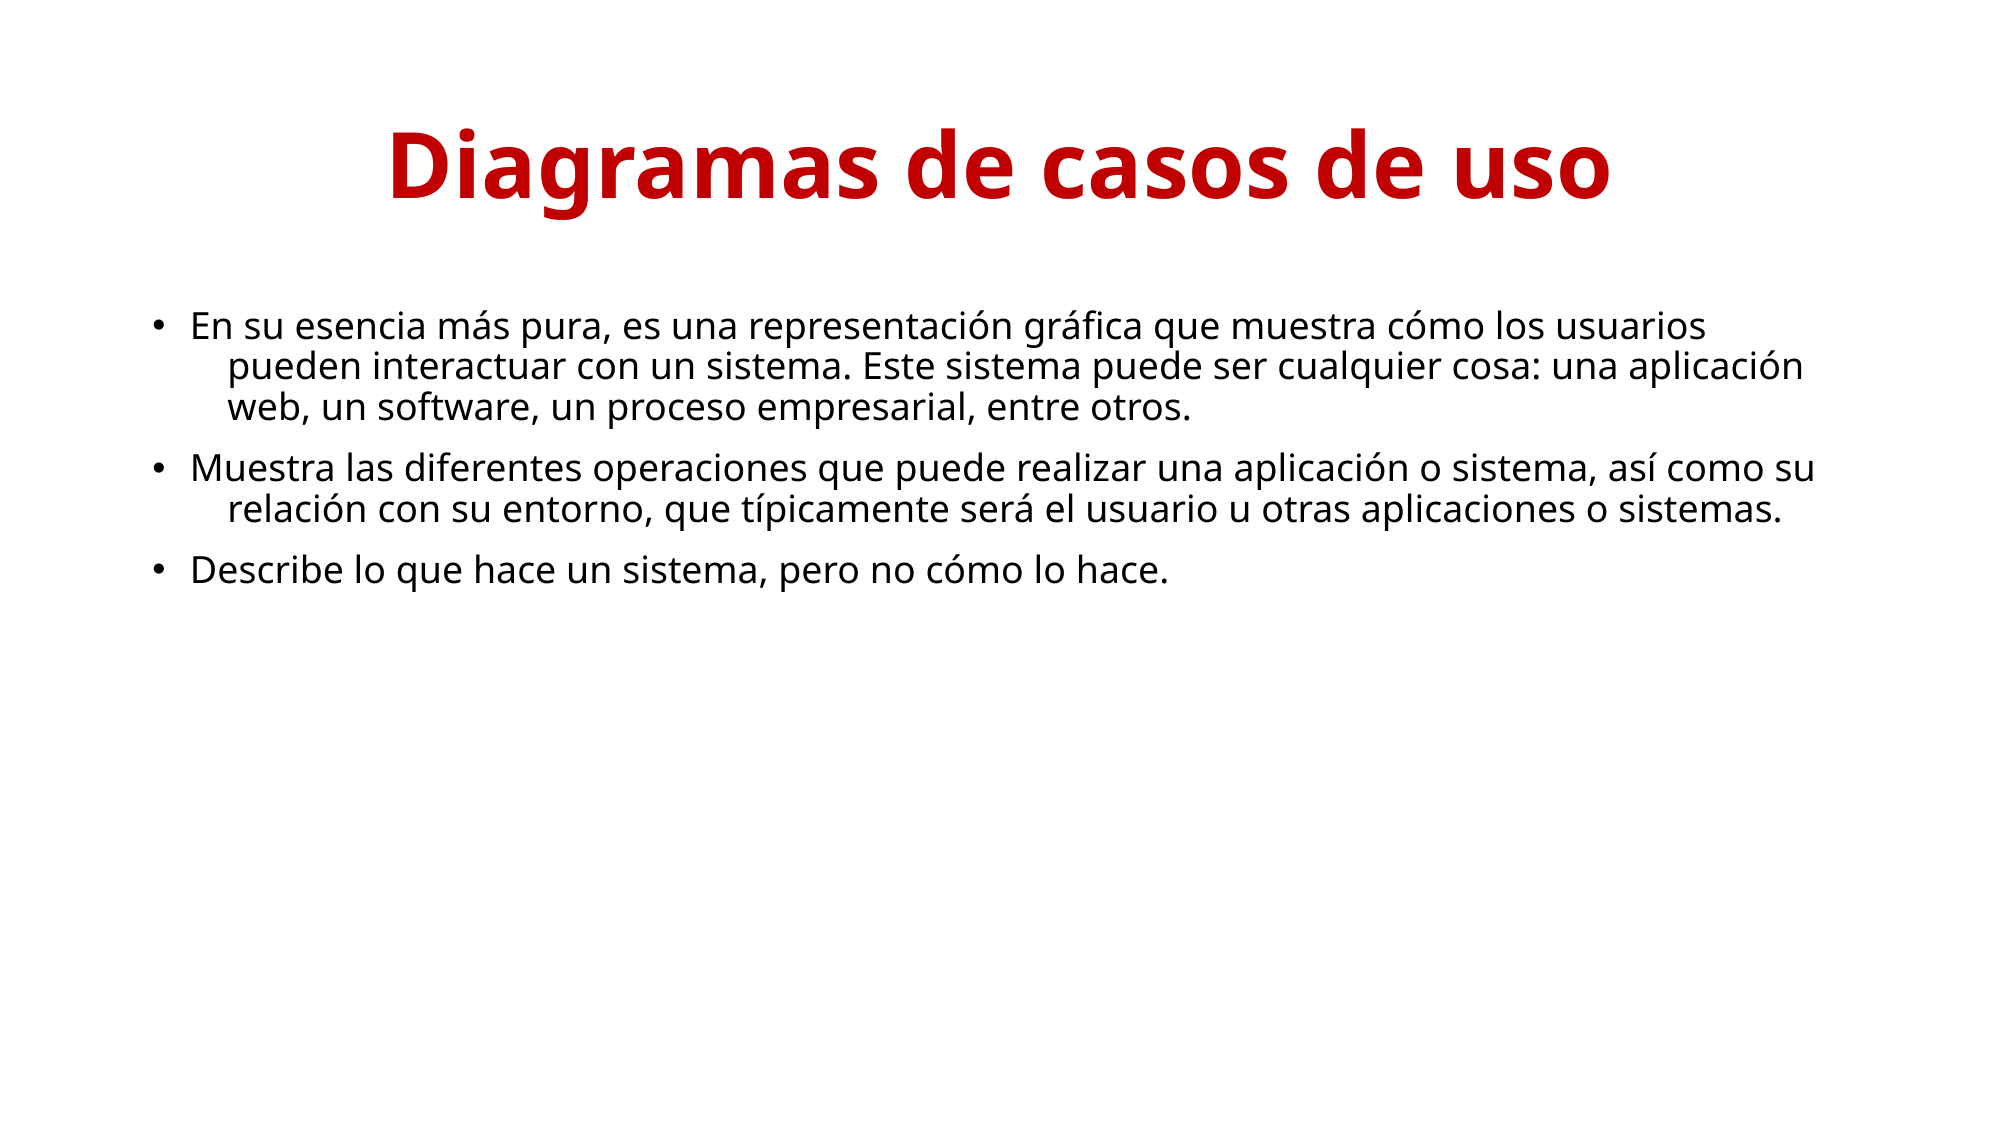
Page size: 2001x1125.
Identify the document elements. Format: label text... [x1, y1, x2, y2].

list En su esencia más pura, es una representación gráfica que muestra cómo los usuarios pueden interactuar con un sistema. Este sistema puede ser cualquier cosa: una aplicación web, un software, un proceso empresarial, entre otros. Muestra las diferentes operaciones que puede realizar una aplicación o sistema, así como su relación con su entorno, que típicamente será el usuario u otras aplicaciones o sistemas. Describe lo que hace un sistema, pero no cómo lo hace. [137, 299, 1863, 1014]
title Diagramas de casos de uso [137, 59, 1863, 278]
